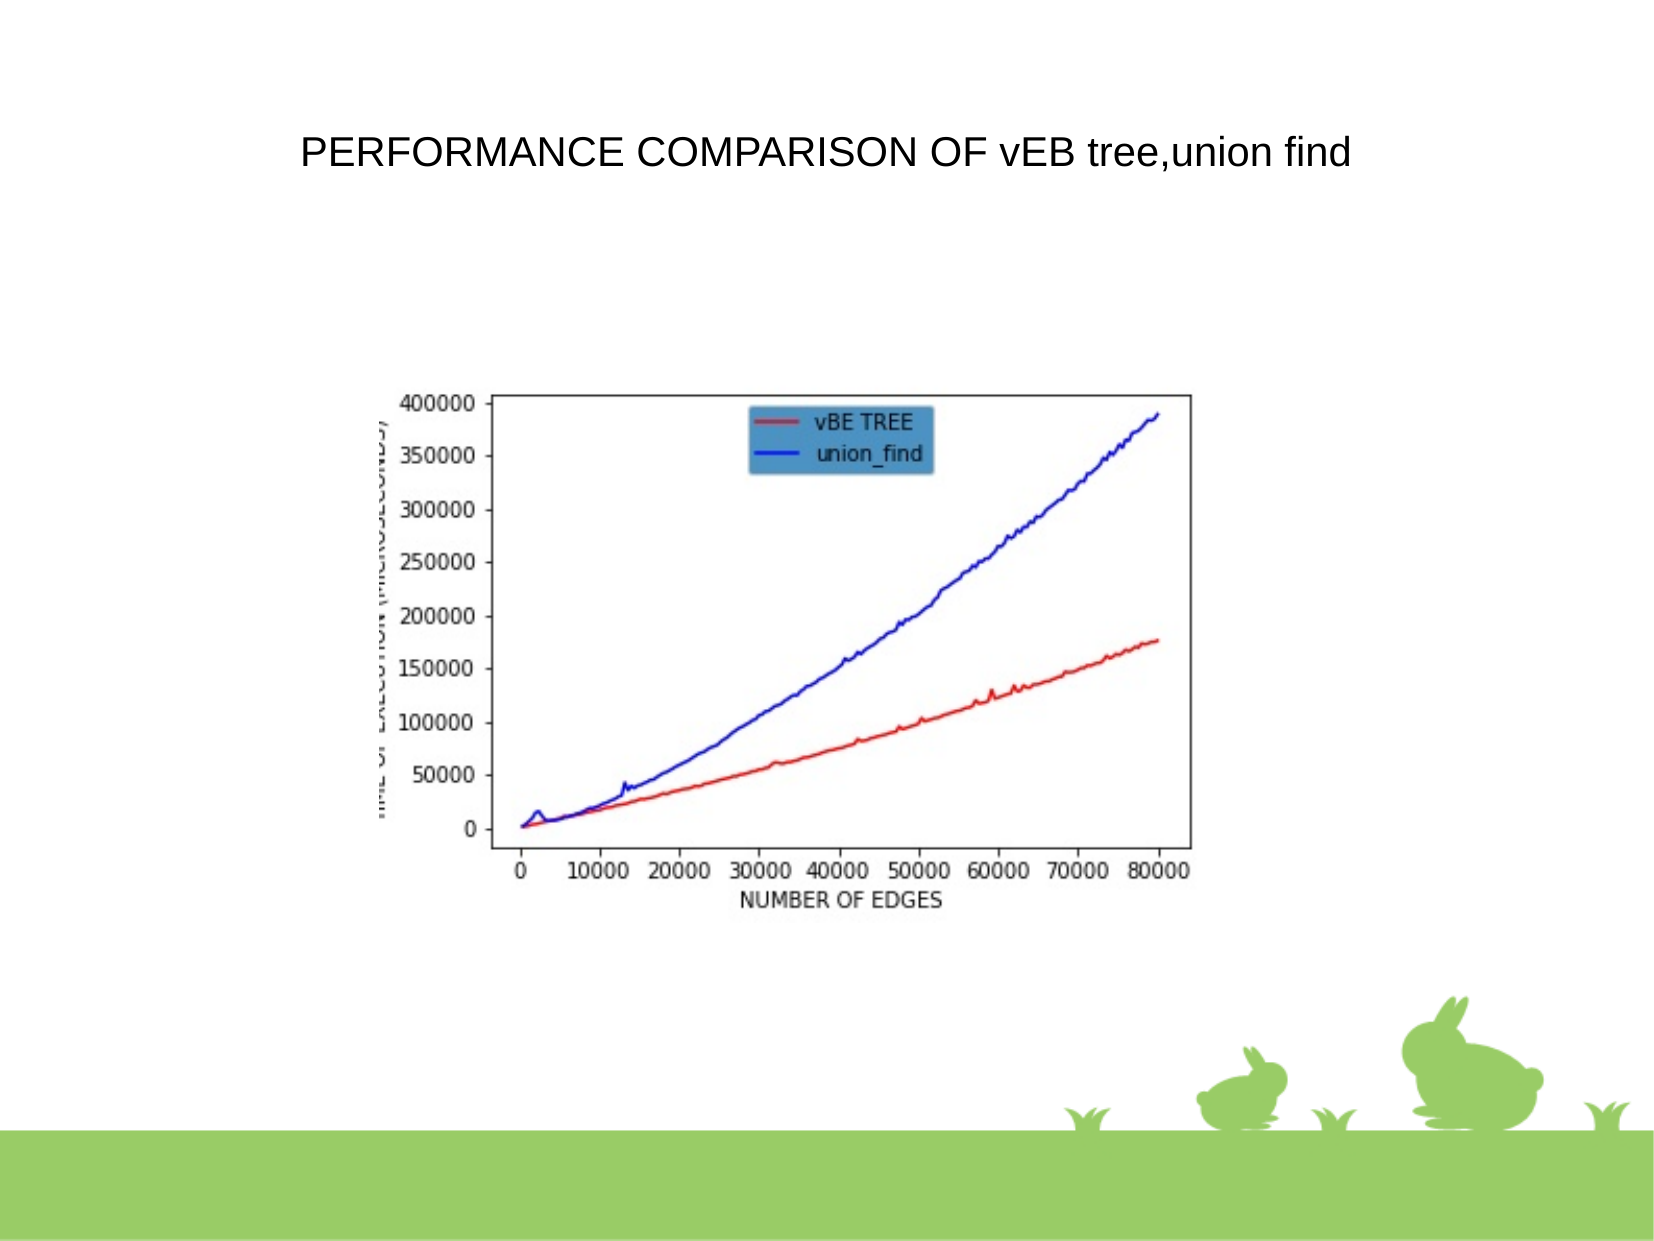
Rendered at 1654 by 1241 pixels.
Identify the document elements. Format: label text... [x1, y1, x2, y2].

title PERFORMANCE COMPARISON OF vEB tree,union find [82, 49, 1570, 256]
picture [0, 0, 1654, 1241]
